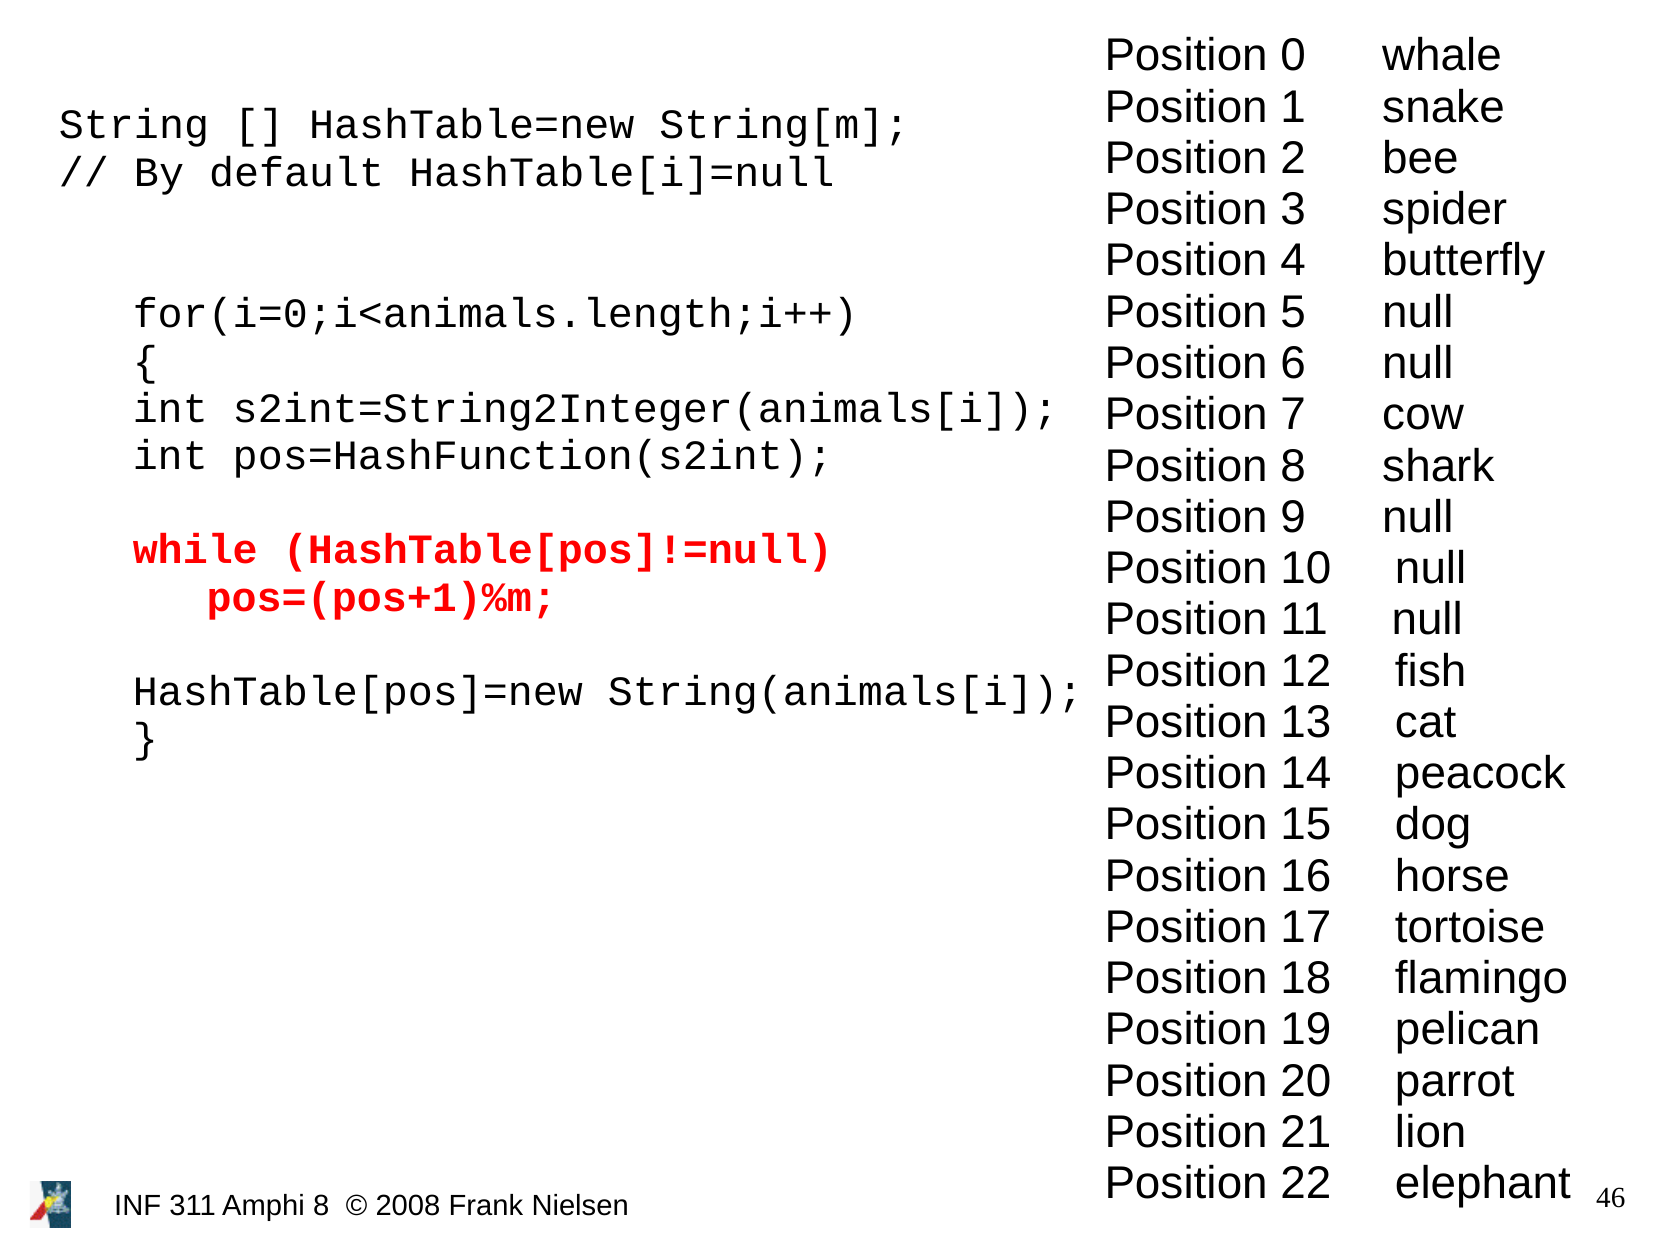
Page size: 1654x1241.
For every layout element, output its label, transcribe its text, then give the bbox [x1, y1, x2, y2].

picture [29, 1181, 71, 1228]
text_box Position 0 whale Position 1 snake Position 2 bee Position 3 spider Position 4 butterfly Position 5 null Position 6 null Position 7 cow Position 8 shark Position 9 null Position 10 null Position 11 null Position 12 fish Position 13 cat Position 14 peacock Position 15 dog Position 16 horse Position 17 tortoise Position 18 flamingo Position 19 pelican Position 20 parrot Position 21 lion Position 22 elephant [1089, 21, 1654, 1241]
text_box String [] HashTable=new String[m]; // By default HashTable[i]=null for(i=0;i<animals.length;i++) { int s2int=String2Integer(animals[i]); int pos=HashFunction(s2int); while (HashTable[pos]!=null) pos=(pos+1)%m; HashTable[pos]=new String(animals[i]); } [0, 96, 1098, 745]
